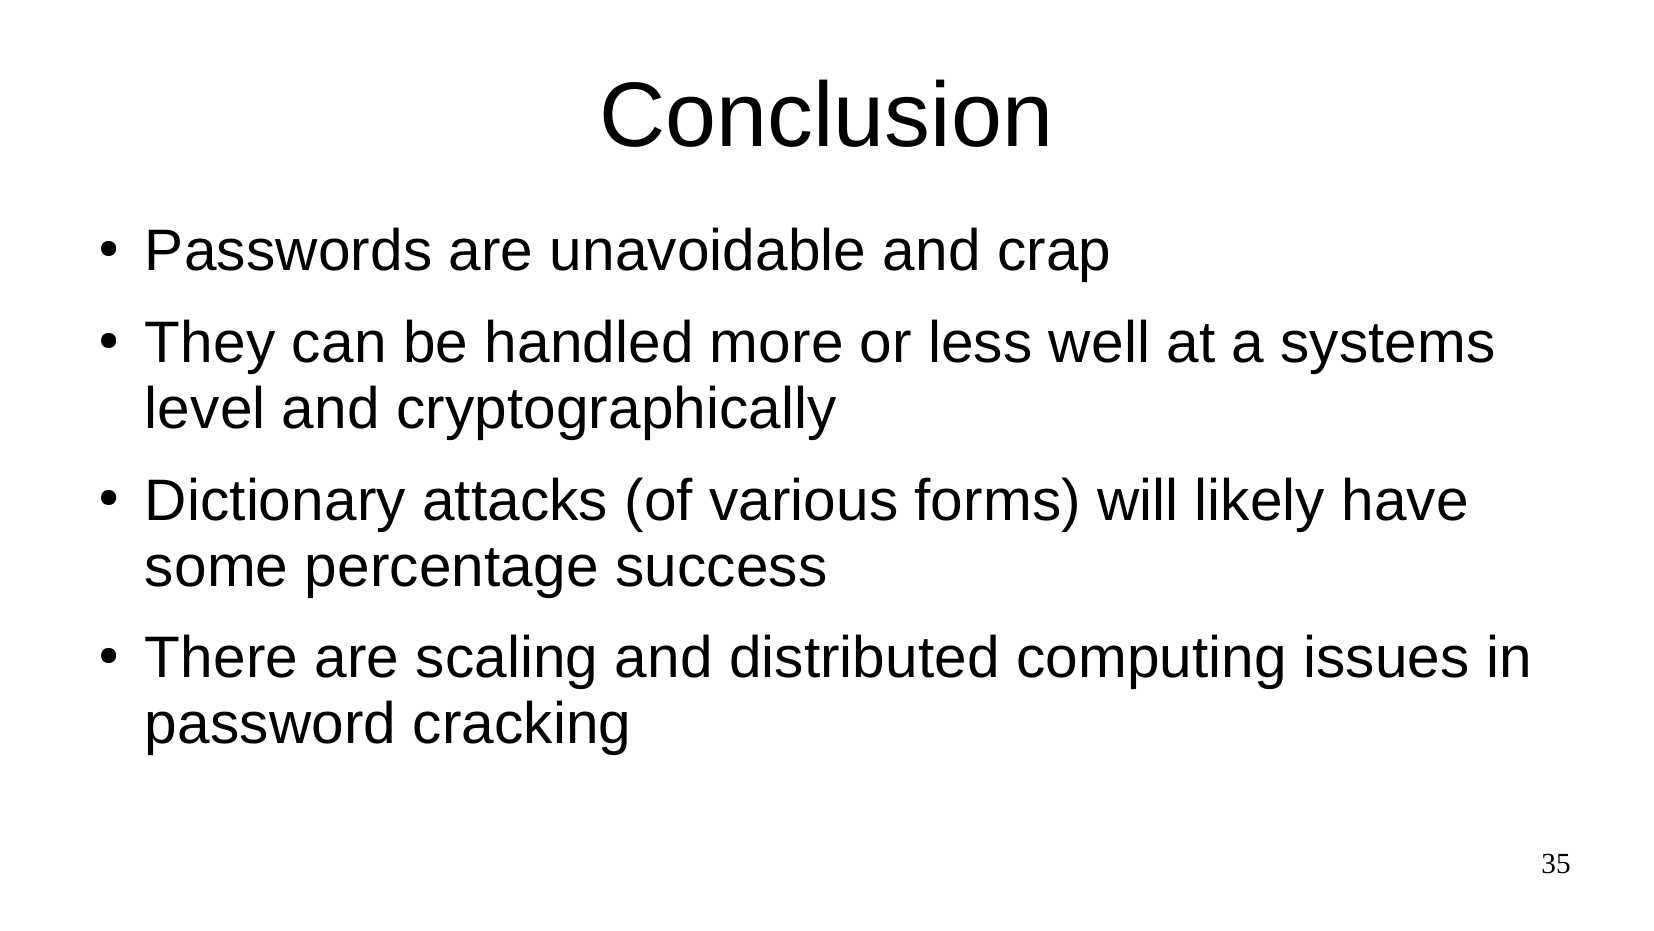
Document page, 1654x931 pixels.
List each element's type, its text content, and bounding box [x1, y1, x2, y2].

list Passwords are unavoidable and crap They can be handled more or less well at a systems level and cryptographically Dictionary attacks (of various forms) will likely have some percentage success There are scaling and distributed computing issues in password cracking [82, 217, 1571, 758]
title Conclusion [82, 37, 1571, 193]
